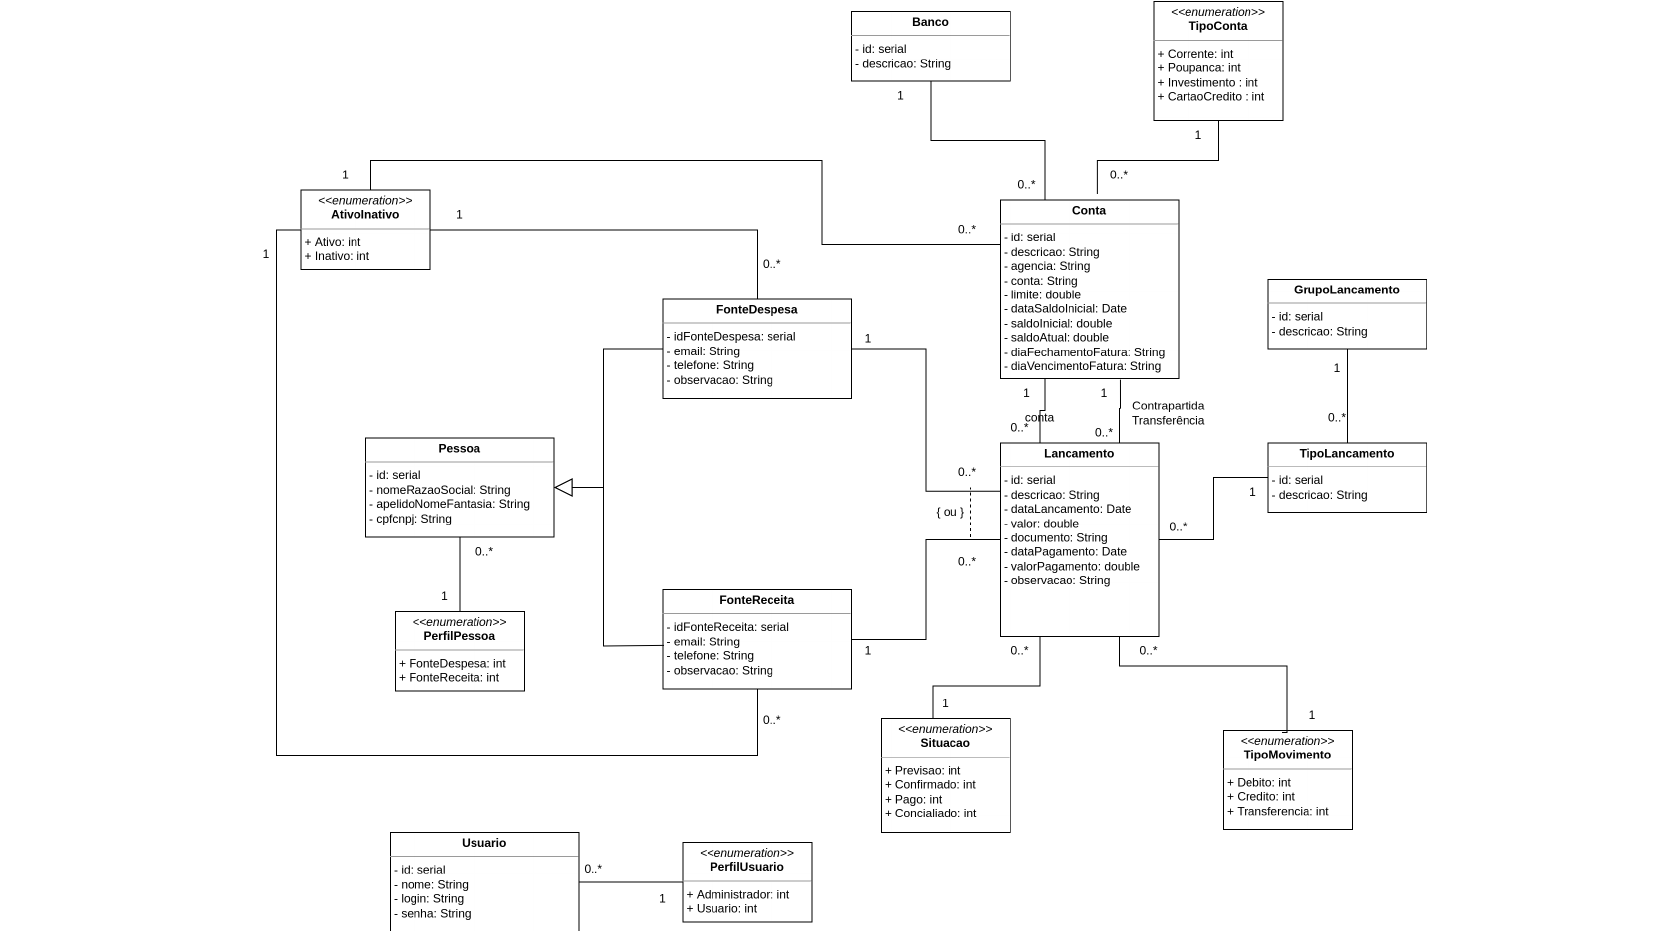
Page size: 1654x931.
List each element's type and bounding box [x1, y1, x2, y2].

picture [236, 1, 1427, 931]
